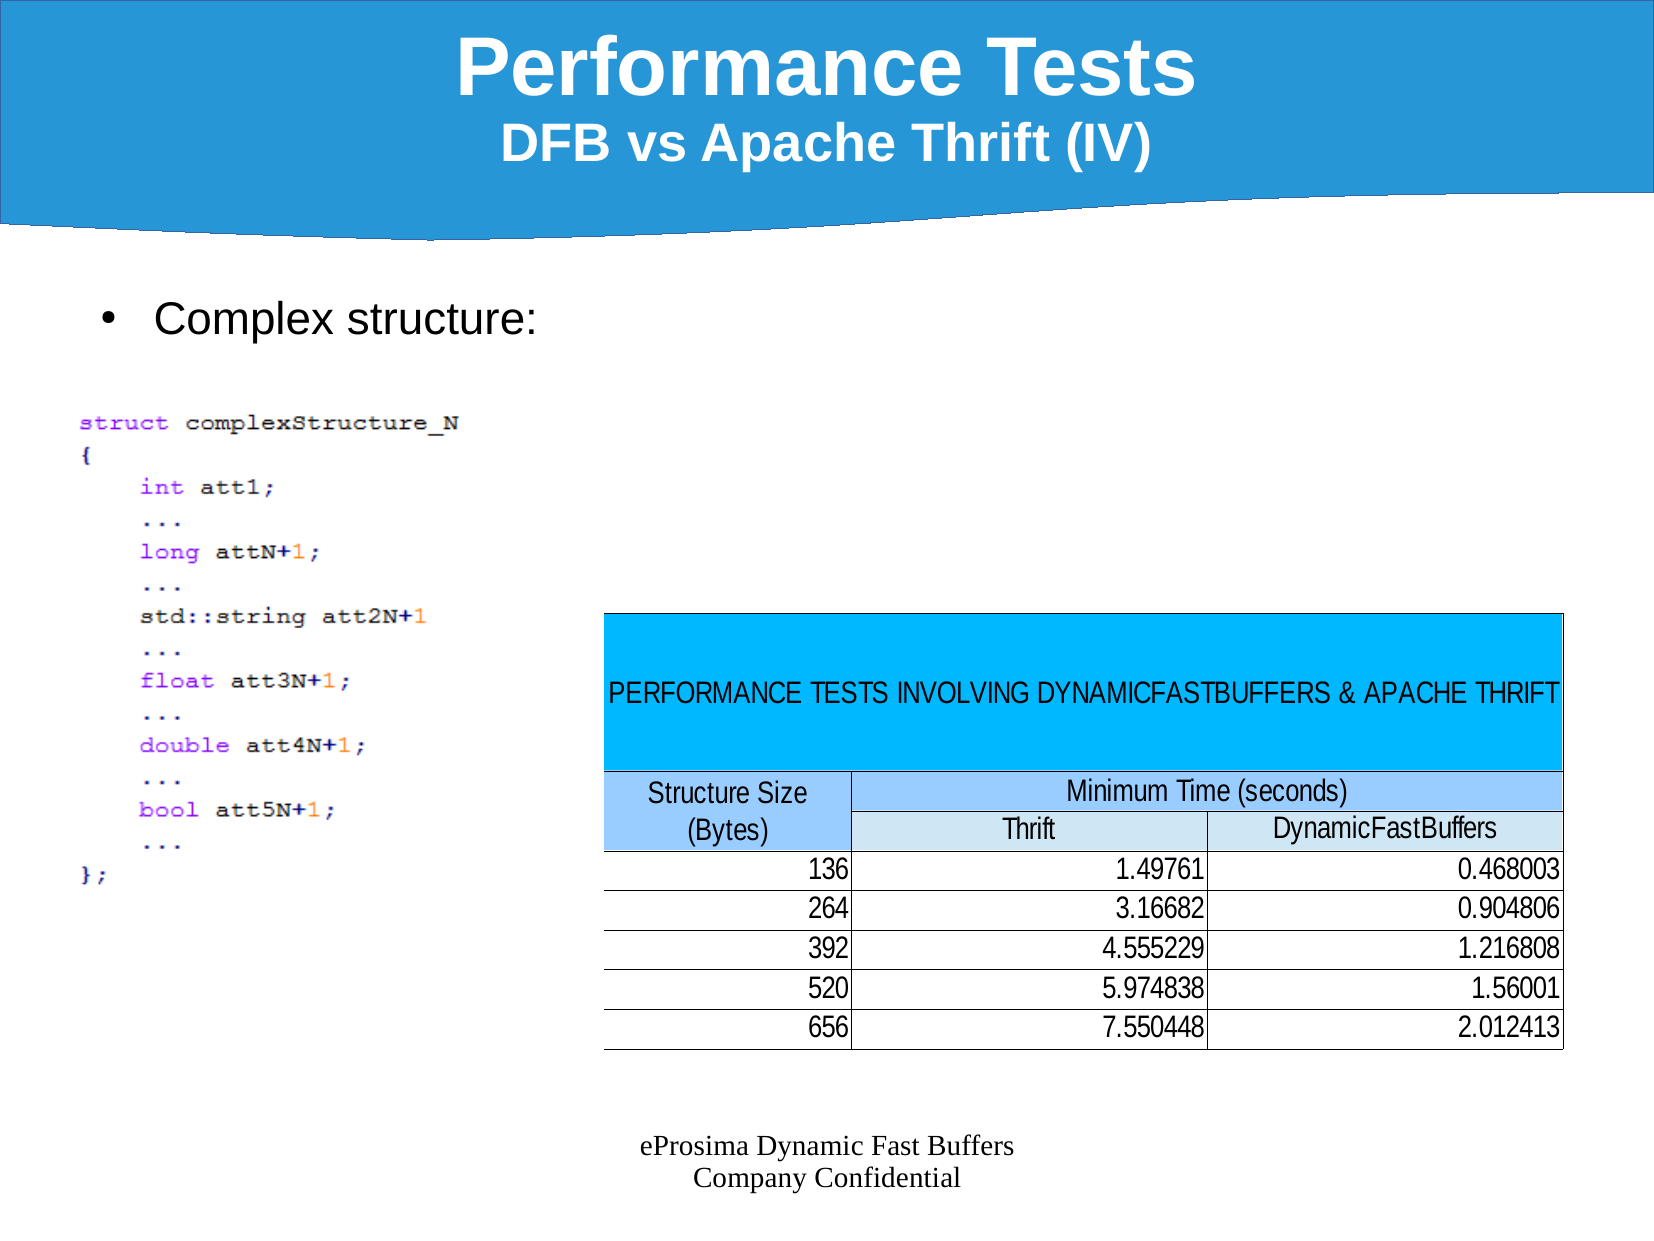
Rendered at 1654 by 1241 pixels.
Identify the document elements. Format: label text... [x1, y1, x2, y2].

text_box Performance Tests DFB vs Apache Thrift (IV) [0, 0, 1654, 241]
picture [77, 407, 486, 891]
picture [604, 613, 1565, 1051]
list Complex structure: [82, 293, 1571, 1063]
